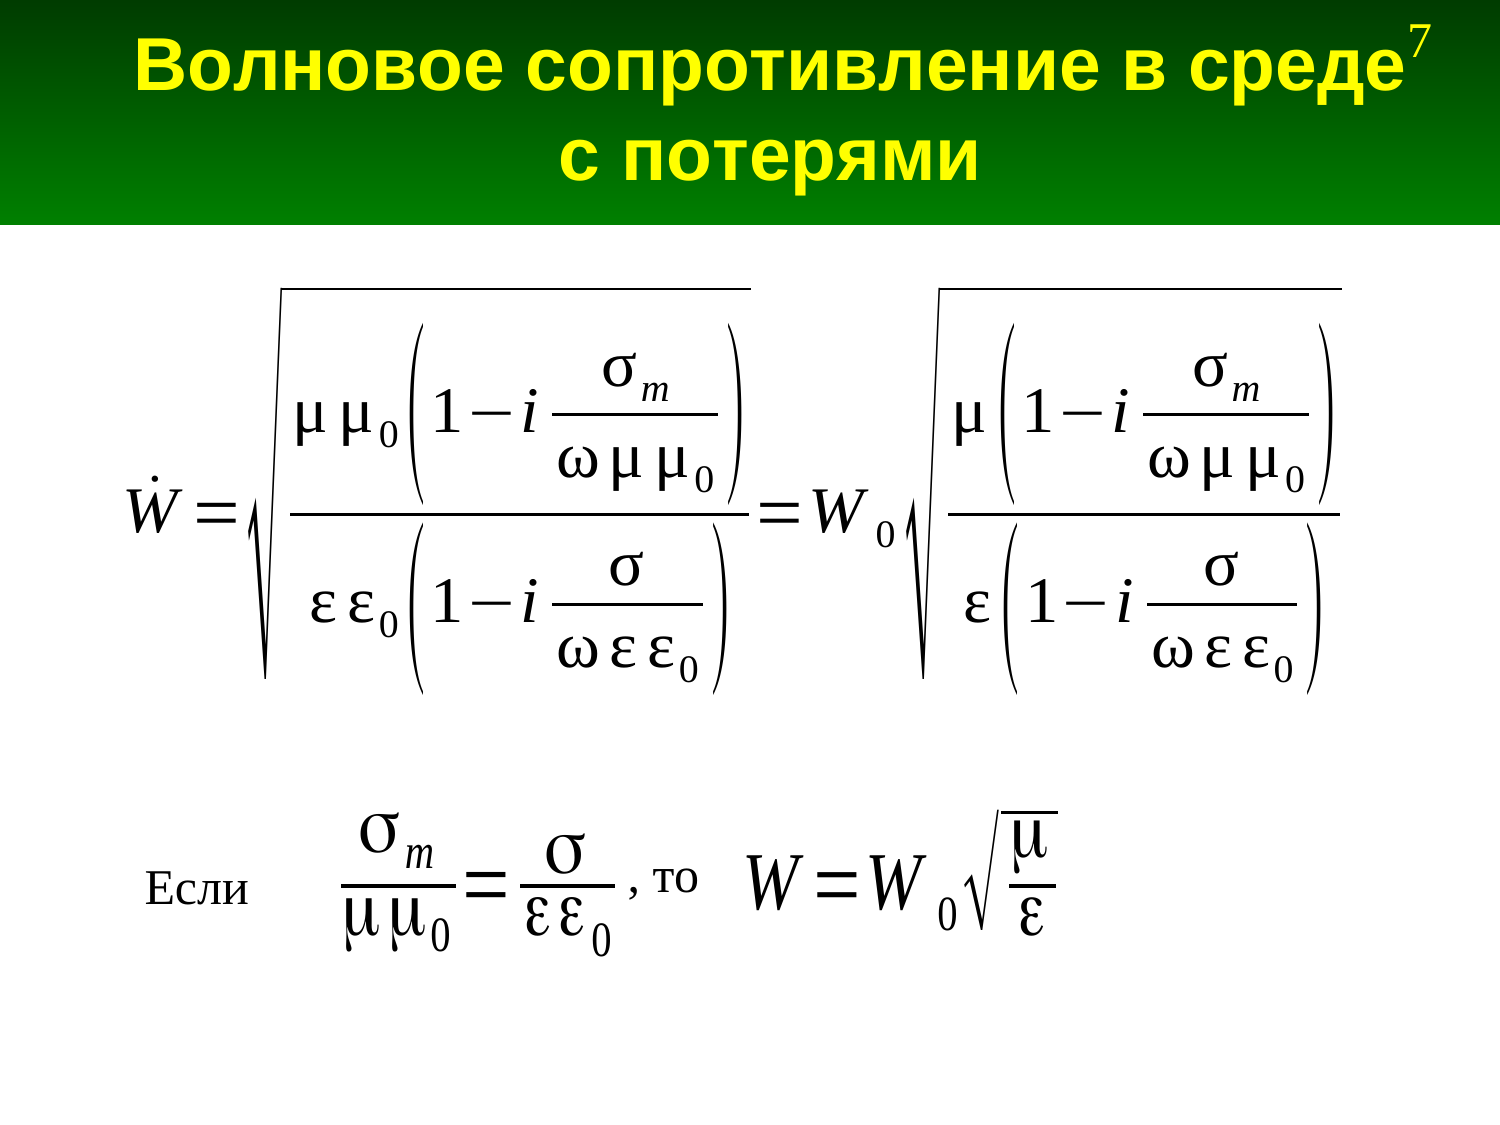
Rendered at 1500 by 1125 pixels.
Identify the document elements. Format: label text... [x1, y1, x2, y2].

title Волновое сопротивление в среде с потерями [100, 7, 1441, 204]
chart [725, 806, 1075, 939]
chart [94, 284, 1371, 699]
text_box , то [612, 834, 715, 910]
chart [320, 806, 634, 966]
text_box Если [129, 847, 319, 925]
